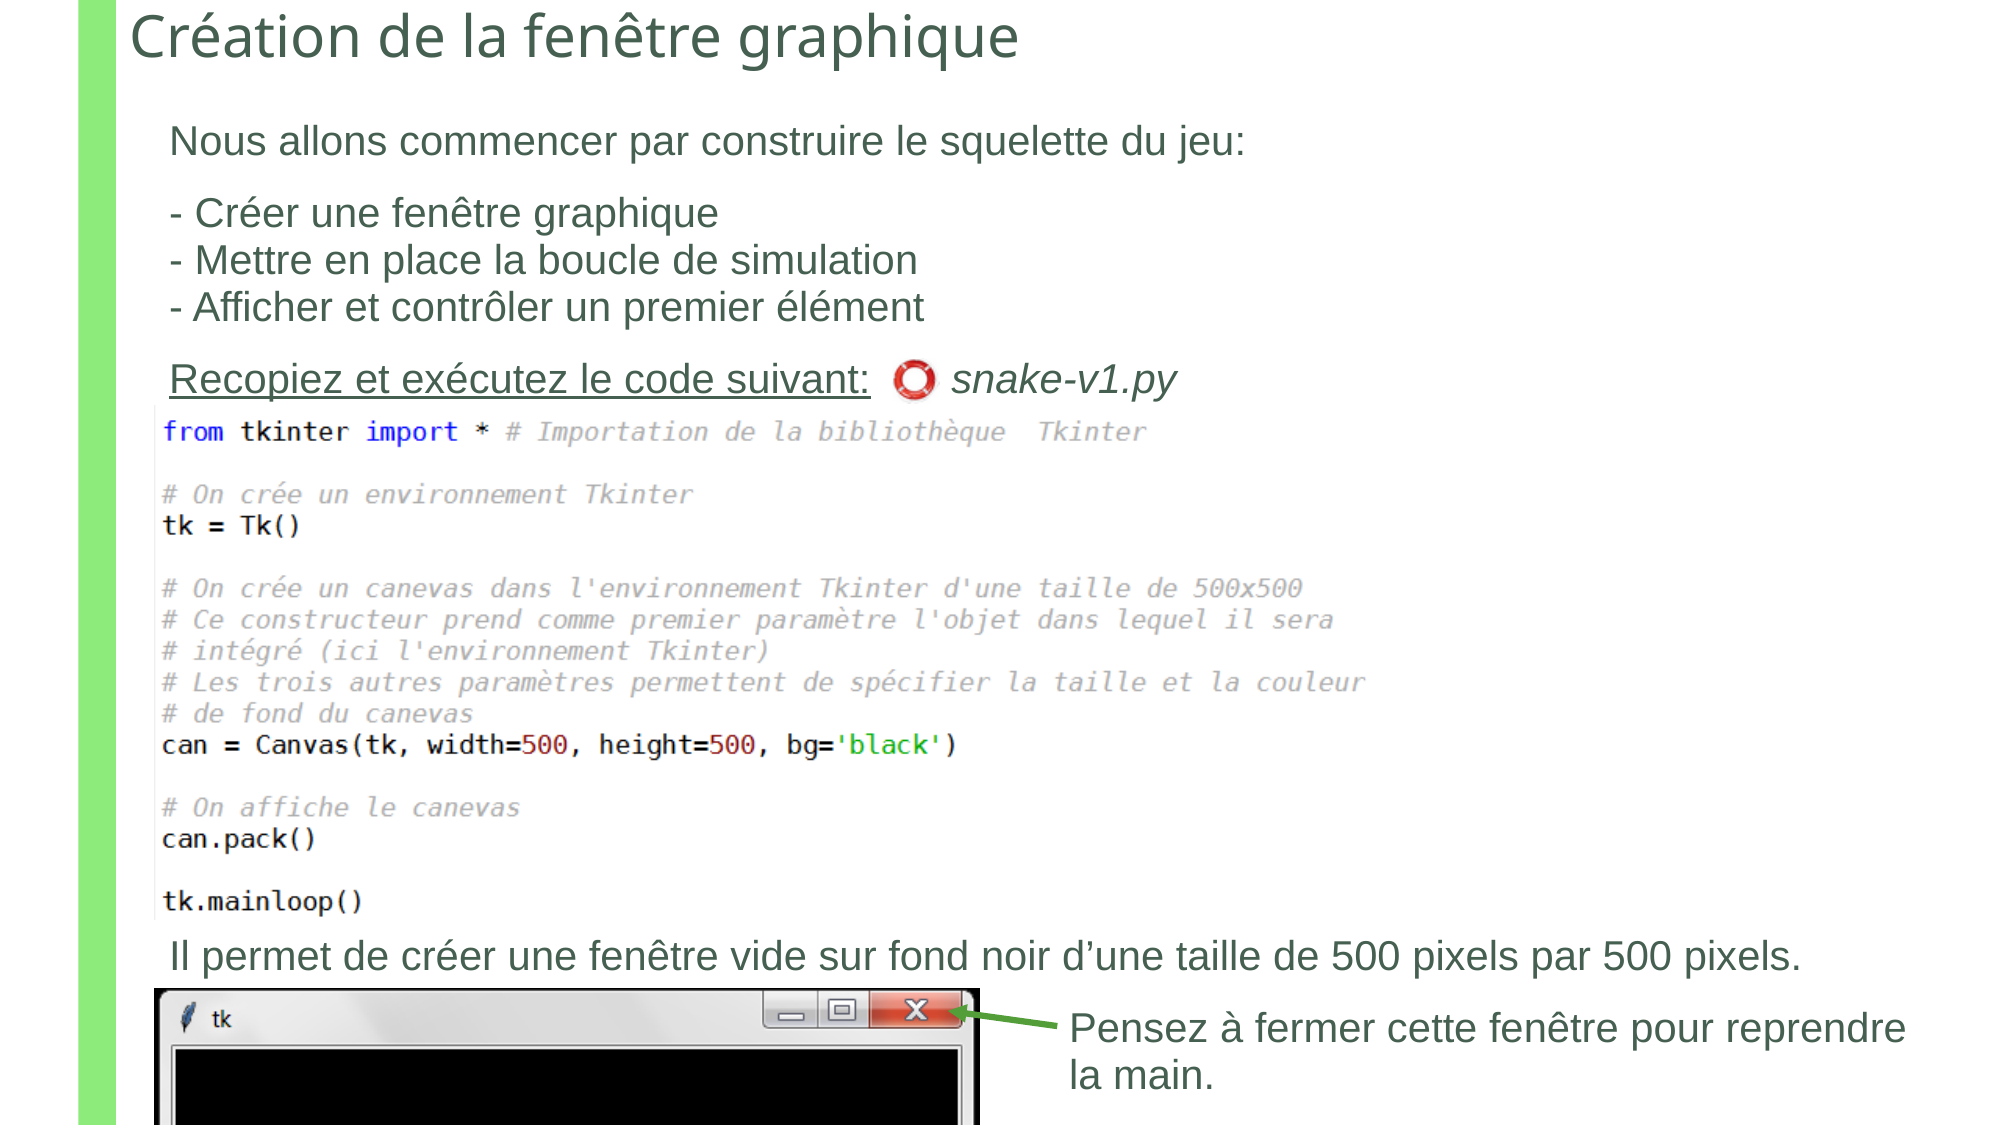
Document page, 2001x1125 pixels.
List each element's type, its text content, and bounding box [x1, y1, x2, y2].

picture [154, 405, 1378, 920]
list Nous allons commencer par construire le squelette du jeu: - Créer une fenêtre graphique - Mettre en place la boucle de simulation - Afficher et contrôler un premier élément Recopiez et exécutez le code suivant: snake-v1.py Il permet de créer une fenêtre vide sur fond noir d’une taille de 500 pixels par 500 pixels. Pensez à fermer cette fenêtre pour reprendre la main. [154, 110, 2000, 1125]
title Création de la fenêtre graphique [114, 0, 2000, 107]
picture [154, 988, 980, 1125]
picture [892, 358, 940, 404]
